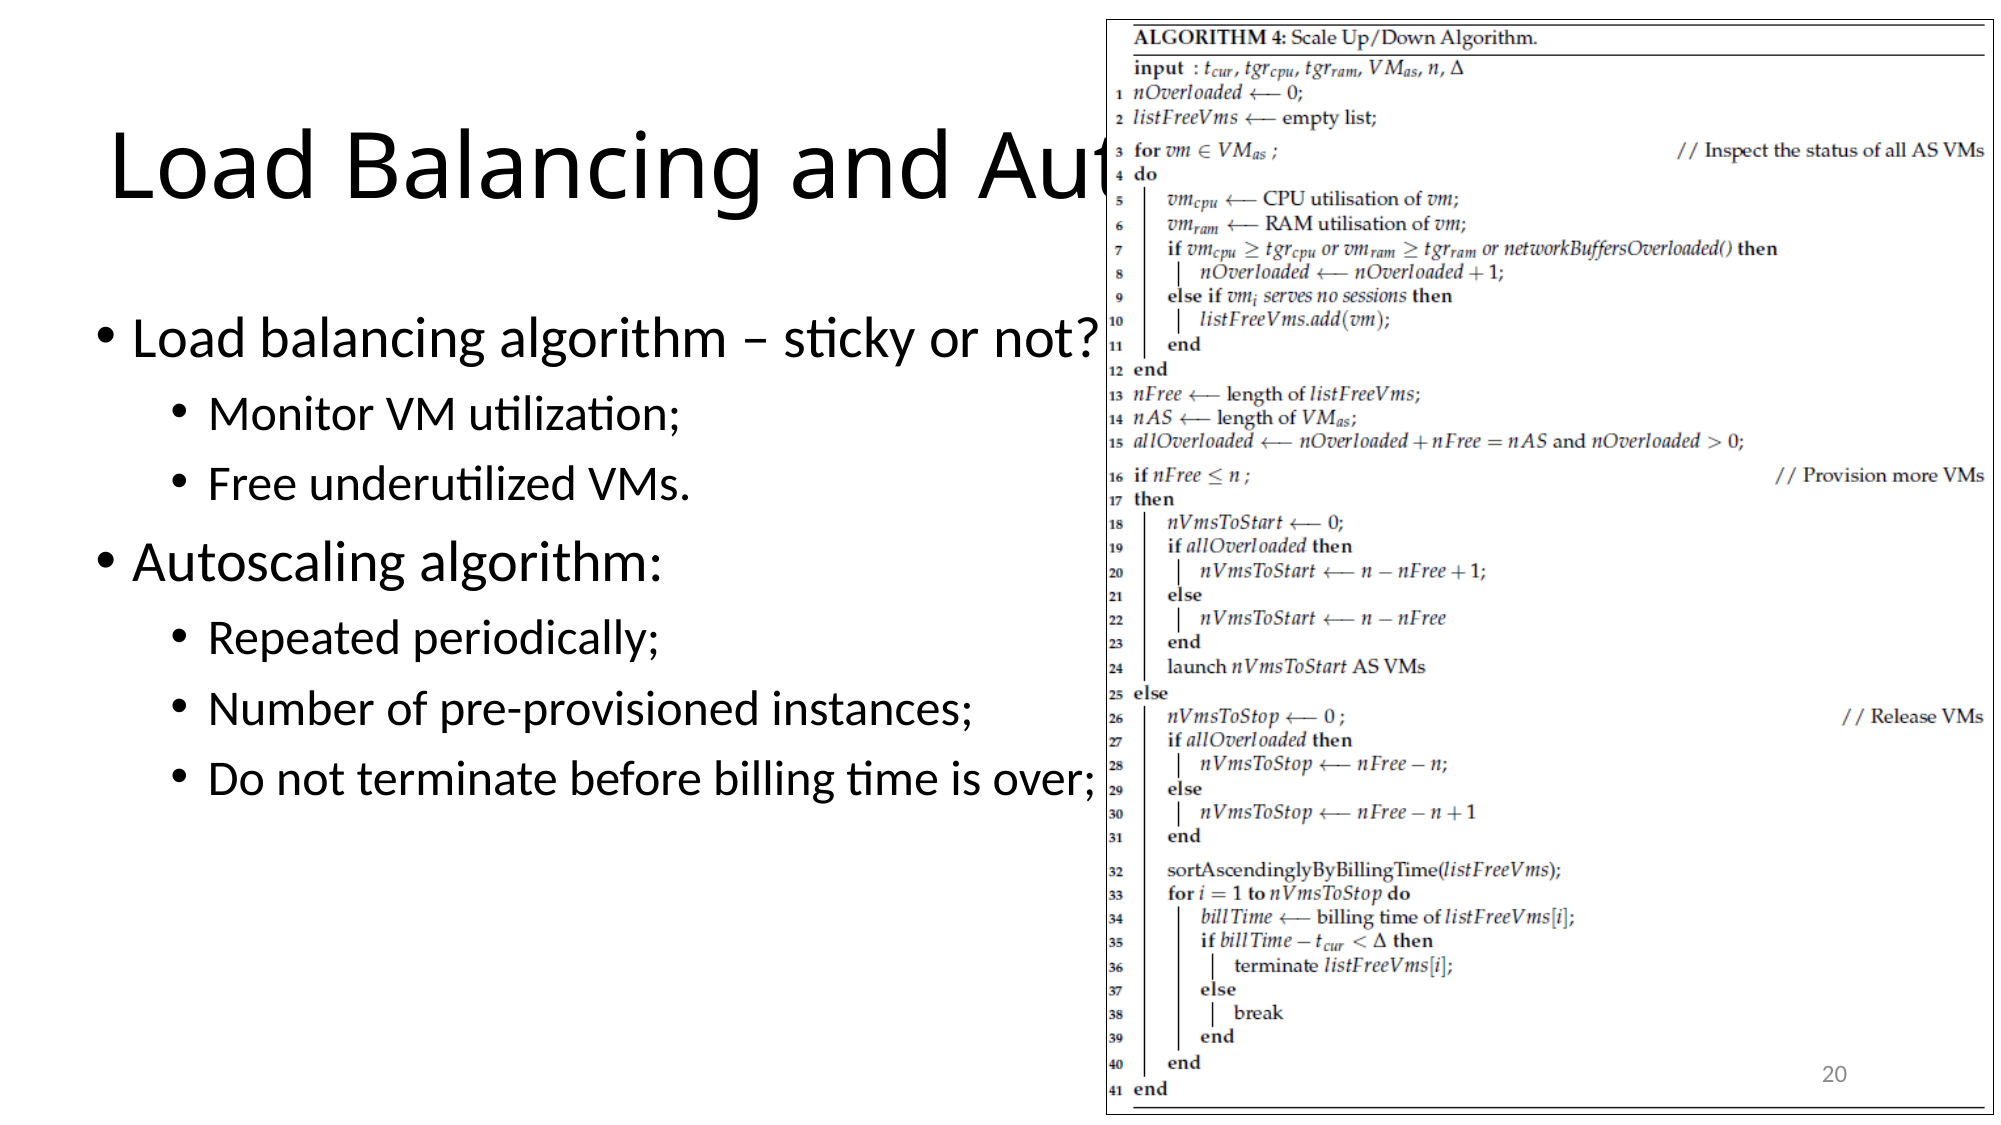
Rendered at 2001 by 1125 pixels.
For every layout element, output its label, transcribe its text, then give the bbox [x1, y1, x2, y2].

slide_number <number> [1412, 1042, 1863, 1103]
title Load Balancing and Autoscaling [92, 59, 1106, 278]
list Load balancing algorithm – sticky or not? Monitor VM utilization; Free underutilized VMs. Autoscaling algorithm: Repeated periodically; Number of pre-provisioned instances; Do not terminate before billing time is over; [80, 299, 1106, 1014]
picture [1106, 18, 1994, 1115]
